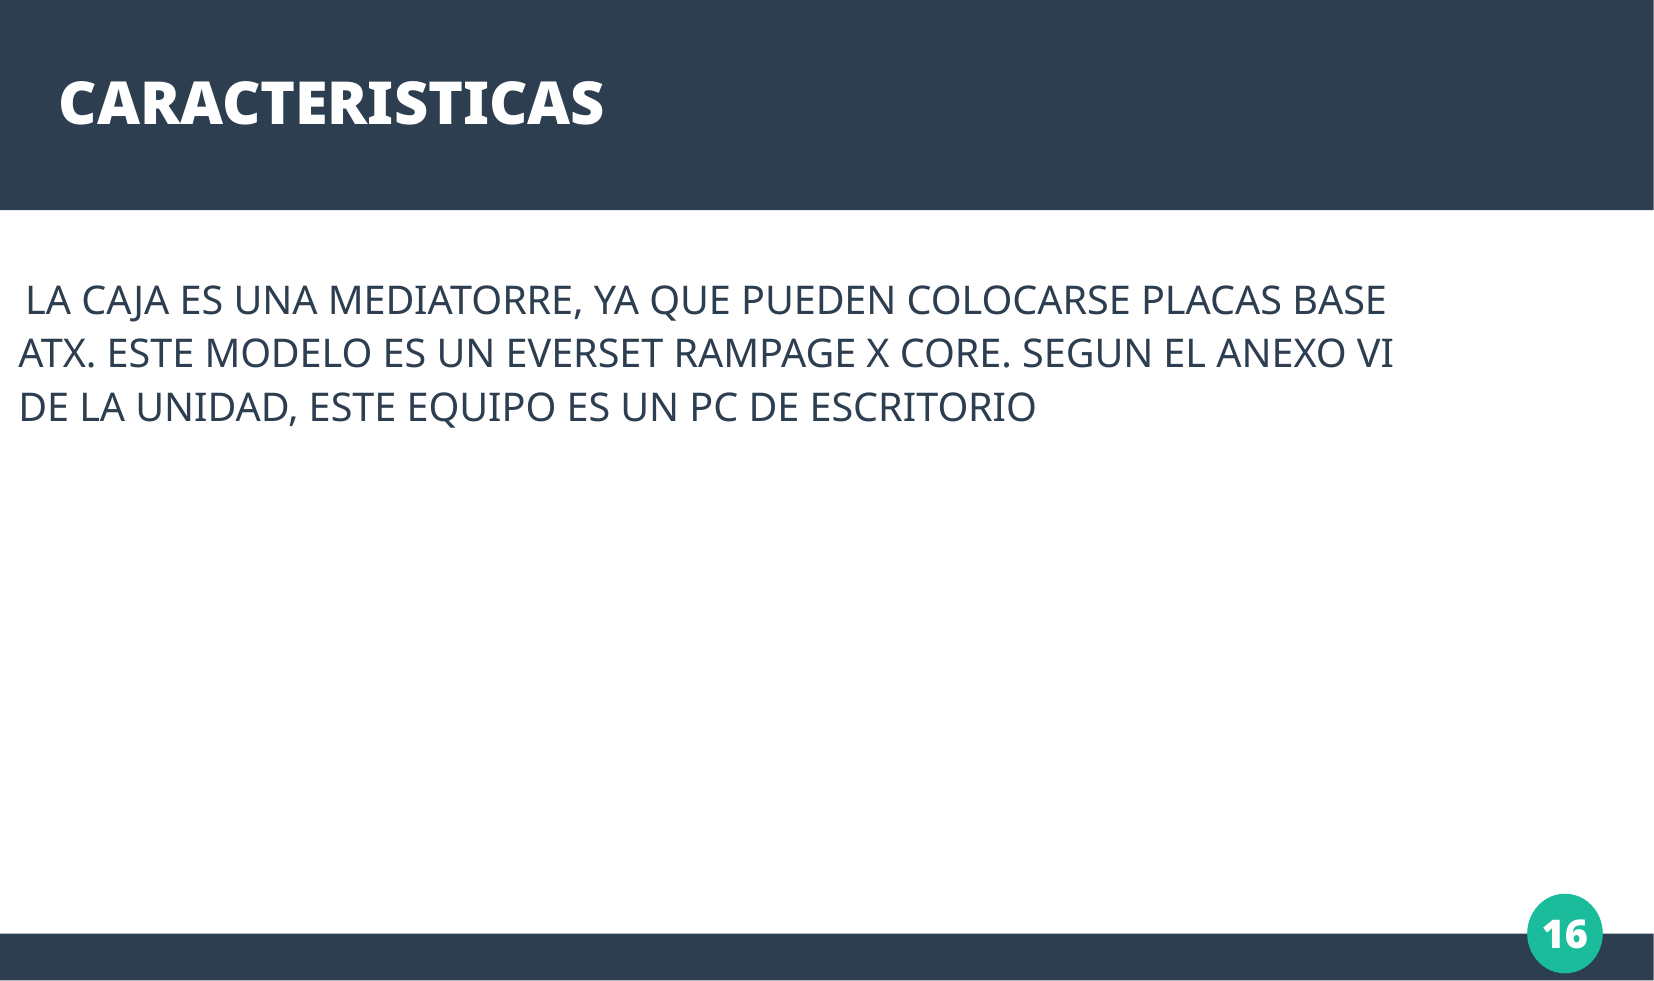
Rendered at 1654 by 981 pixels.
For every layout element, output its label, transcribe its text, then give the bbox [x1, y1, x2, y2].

title CARACTERISTICAS [59, 38, 1595, 164]
text_box LA CAJA ES UNA MEDIATORRE, YA QUE PUEDEN COLOCARSE PLACAS BASE ATX. ESTE MODELO ES UN EVERSET RAMPAGE X CORE. SEGUN EL ANEXO VI DE LA UNIDAD, ESTE EQUIPO ES UN PC DE ESCRITORIO [3, 278, 1523, 427]
